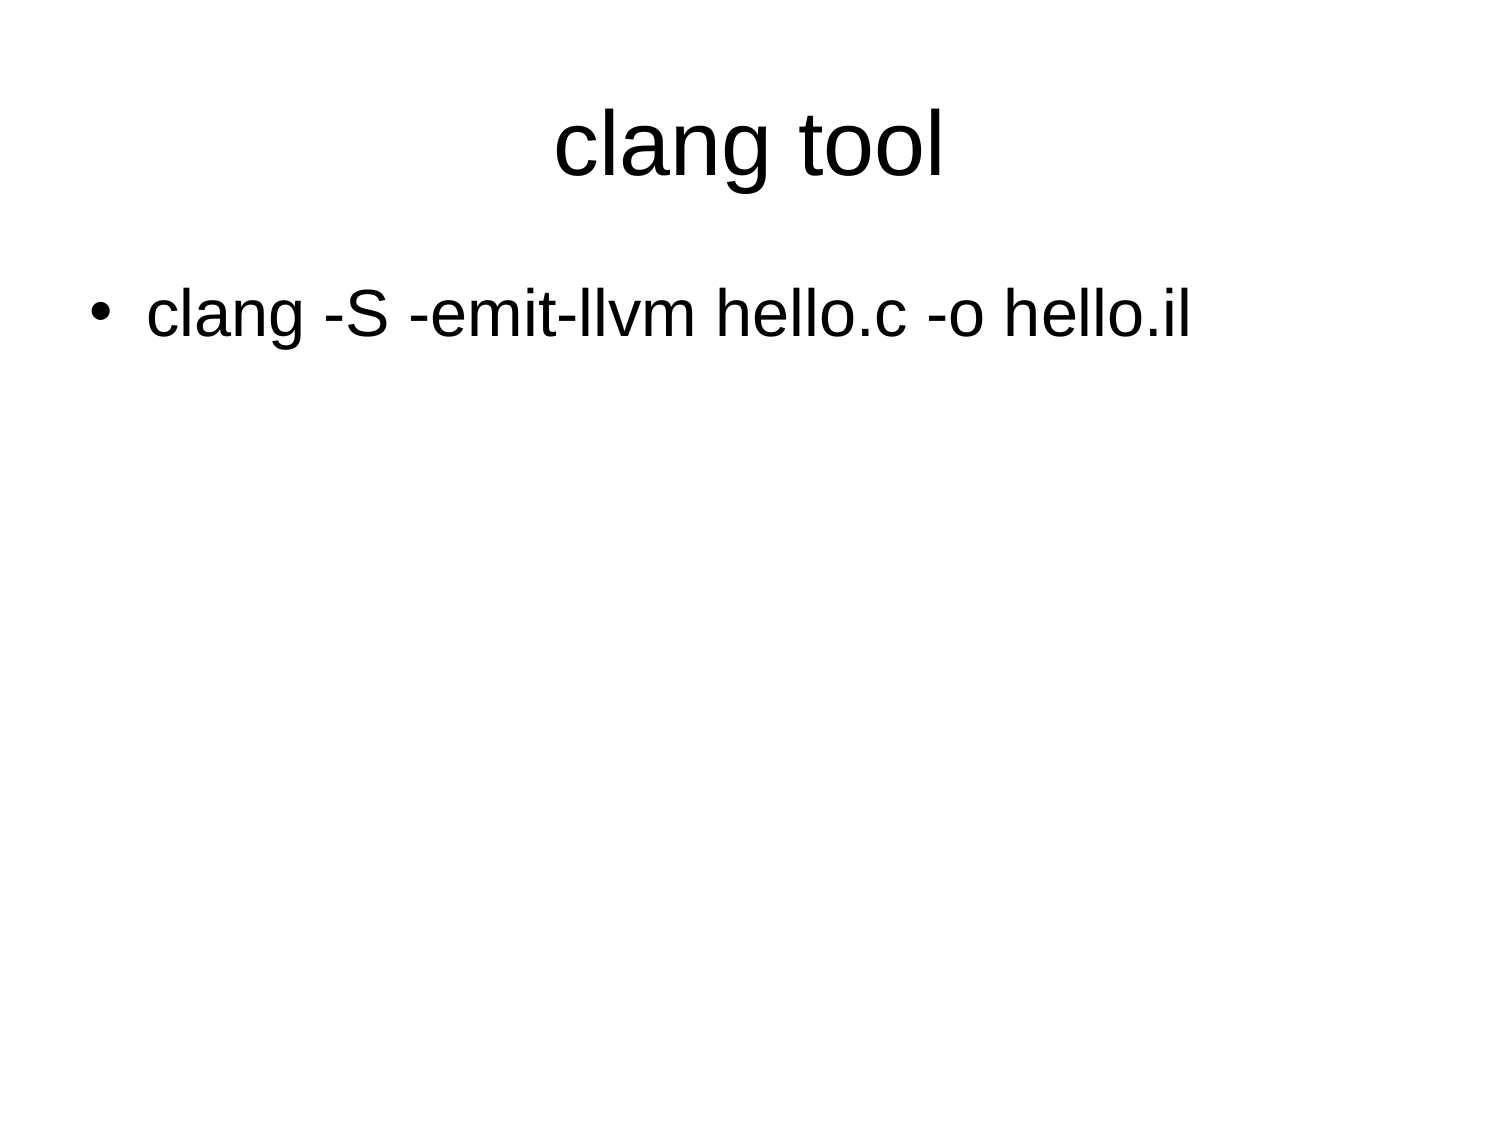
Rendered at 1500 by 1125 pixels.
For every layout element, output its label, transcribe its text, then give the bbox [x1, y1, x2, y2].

title clang tool [75, 37, 1426, 241]
list clang -S -emit-llvm hello.c -o hello.il [75, 262, 1426, 1005]
